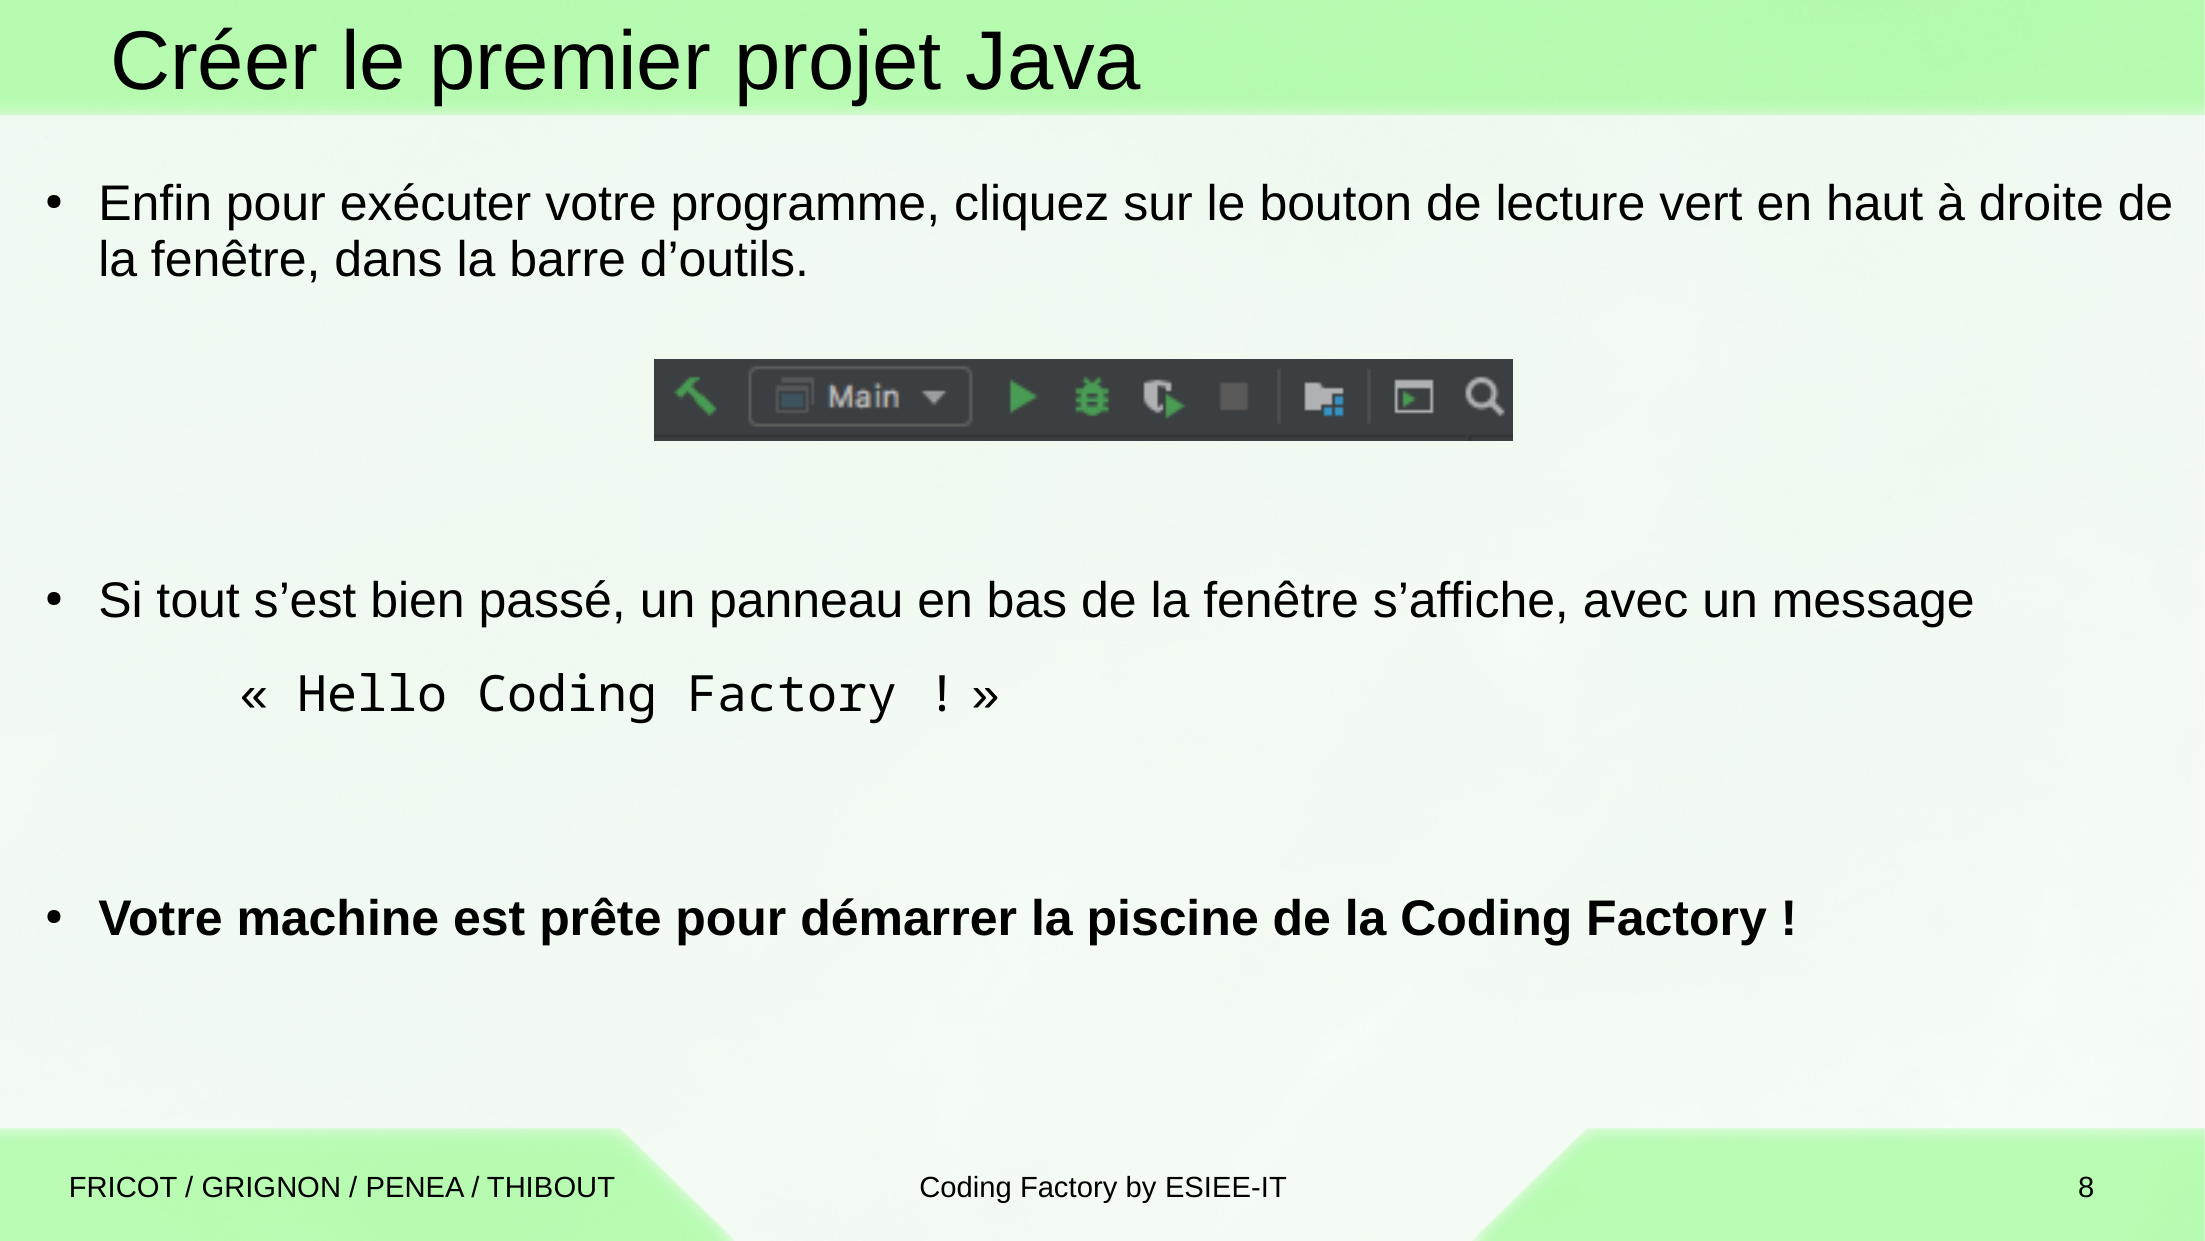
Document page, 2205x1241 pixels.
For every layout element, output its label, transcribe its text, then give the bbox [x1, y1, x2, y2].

list Enfin pour exécuter votre programme, cliquez sur le bouton de lecture vert en haut à droite de la fenêtre, dans la barre d’outils. Si tout s’est bien passé, un panneau en bas de la fenêtre s’affiche, avec un message « Hello Coding Factory ! » Votre machine est prête pour démarrer la piscine de la Coding Factory ! [27, 246, 2185, 971]
picture [0, 0, 2205, 1241]
title Créer le premier projet Java [110, 49, 2095, 246]
